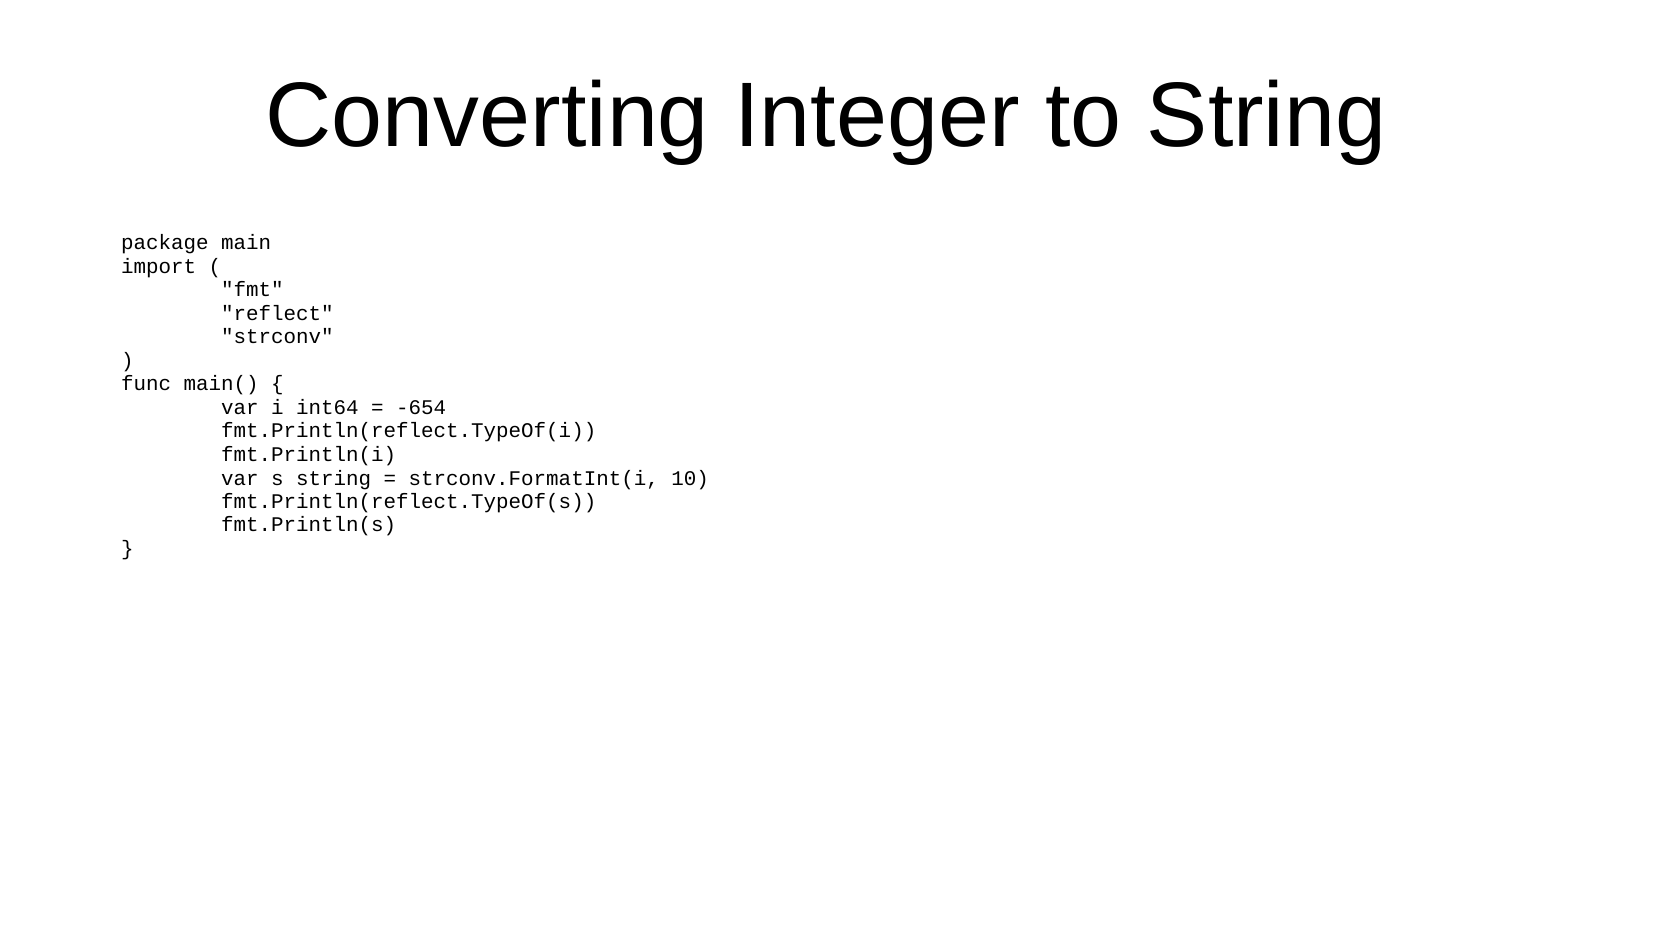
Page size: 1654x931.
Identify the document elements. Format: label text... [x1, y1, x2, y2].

text_box package main import ( "fmt" "reflect" "strconv" ) func main() { var i int64 = -654 fmt.Println(reflect.TypeOf(i)) fmt.Println(i) var s string = strconv.FormatInt(i, 10) fmt.Println(reflect.TypeOf(s)) fmt.Println(s) } [106, 225, 1560, 758]
title Converting Integer to String [82, 37, 1571, 193]
